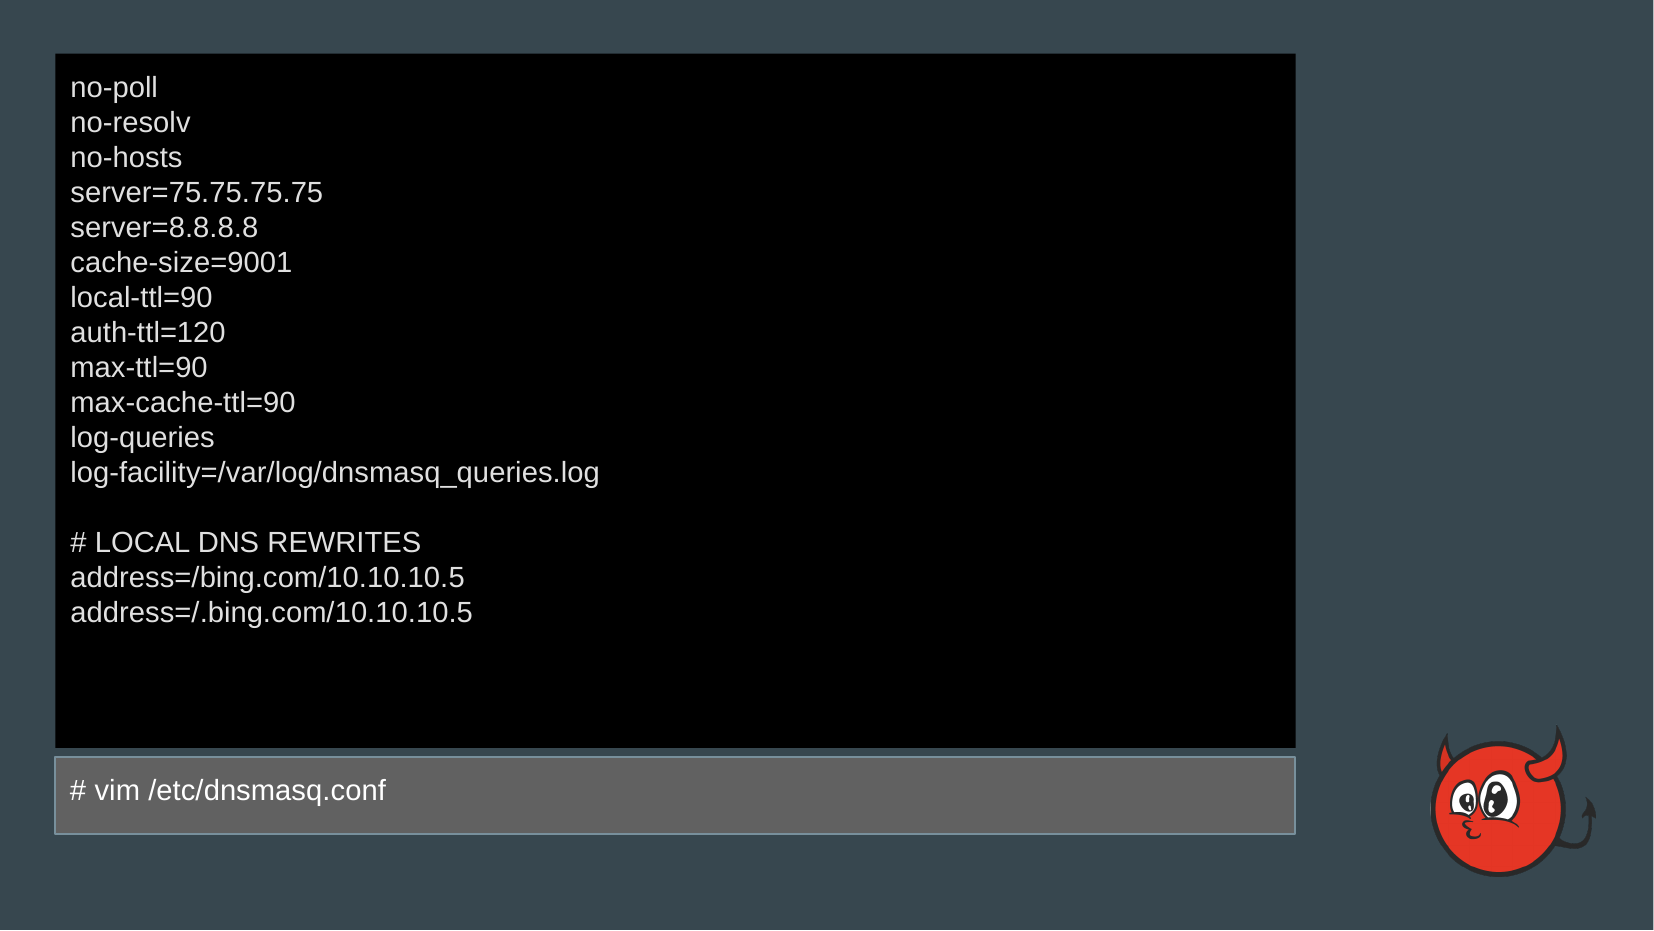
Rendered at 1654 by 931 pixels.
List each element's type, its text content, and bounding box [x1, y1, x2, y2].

picture [1427, 717, 1598, 888]
text_box # vim /etc/dnsmasq.conf [55, 756, 1296, 834]
text_box no-poll no-resolv no-hosts server=75.75.75.75 server=8.8.8.8 cache-size=9001 local-ttl=90 auth-ttl=120 max-ttl=90 max-cache-ttl=90 log-queries log-facility=/var/log/dnsmasq_queries.log # LOCAL DNS REWRITES address=/bing.com/10.10.10.5 address=/.bing.com/10.10.10.5 [55, 53, 1296, 748]
